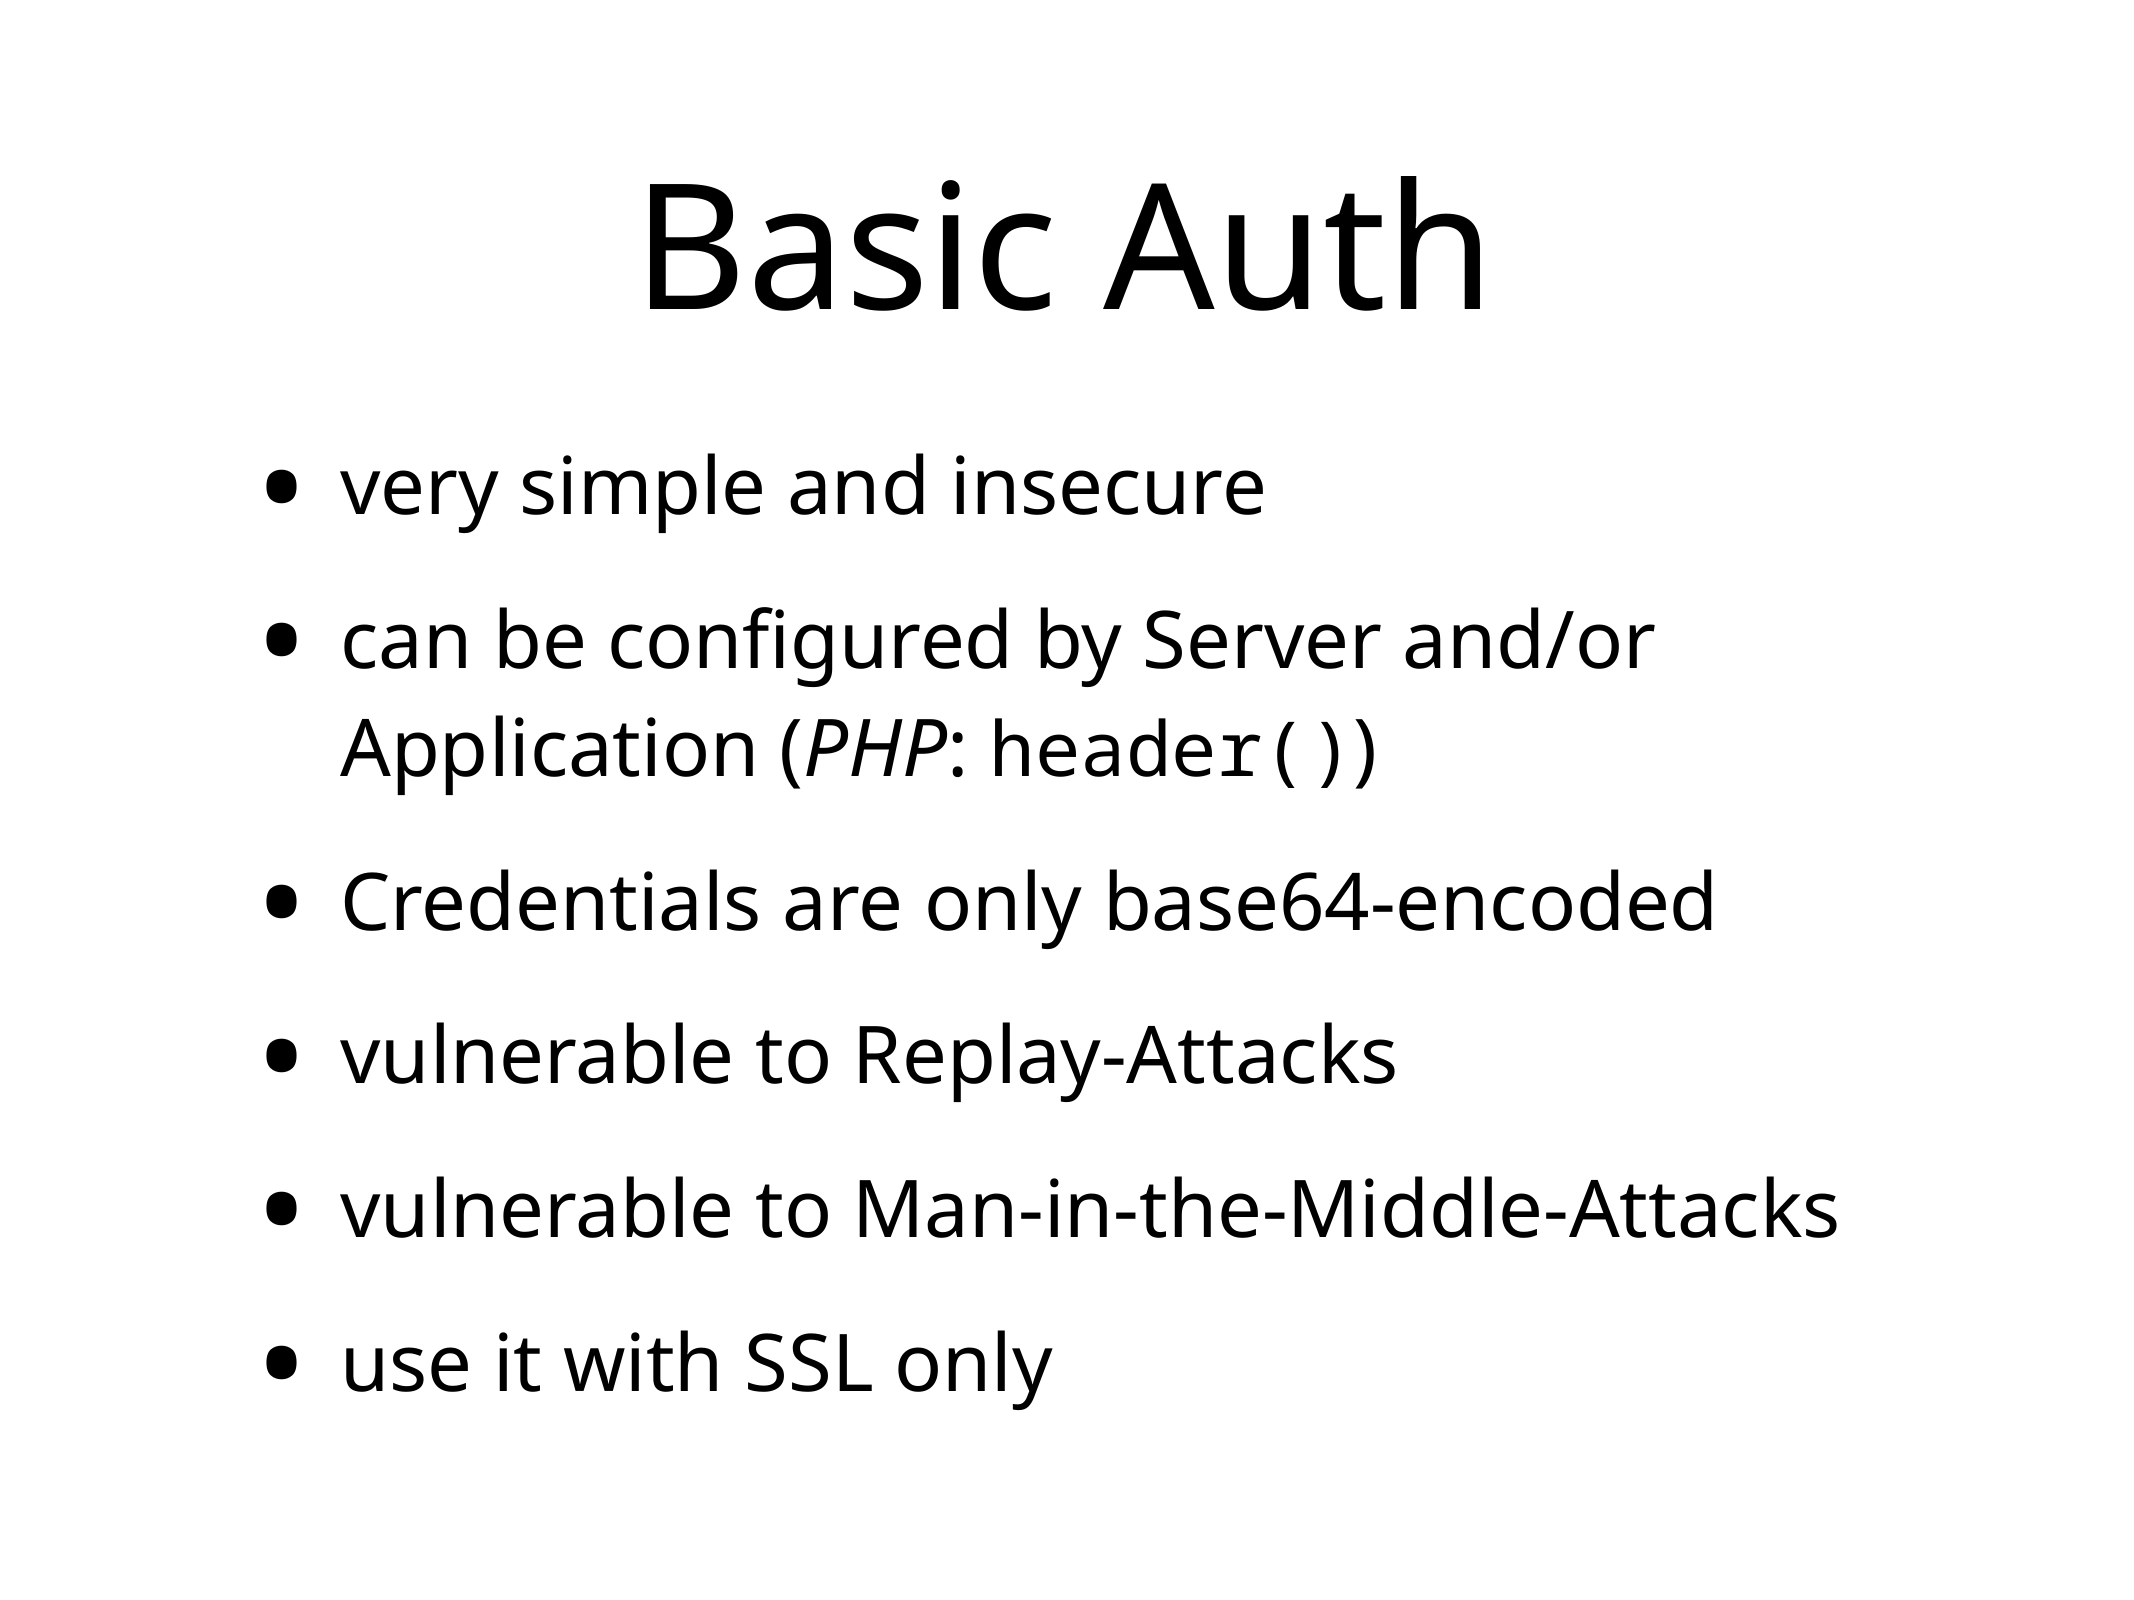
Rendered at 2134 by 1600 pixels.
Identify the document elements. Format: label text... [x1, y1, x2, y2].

list very simple and insecure can be configured by Server and/or Application (PHP: header()) Credentials are only base64-encoded vulnerable to Replay-Attacks vulnerable to Man-in-the-Middle-Attacks use it with SSL only [208, 420, 1925, 1423]
title Basic Auth [208, 41, 1925, 420]
